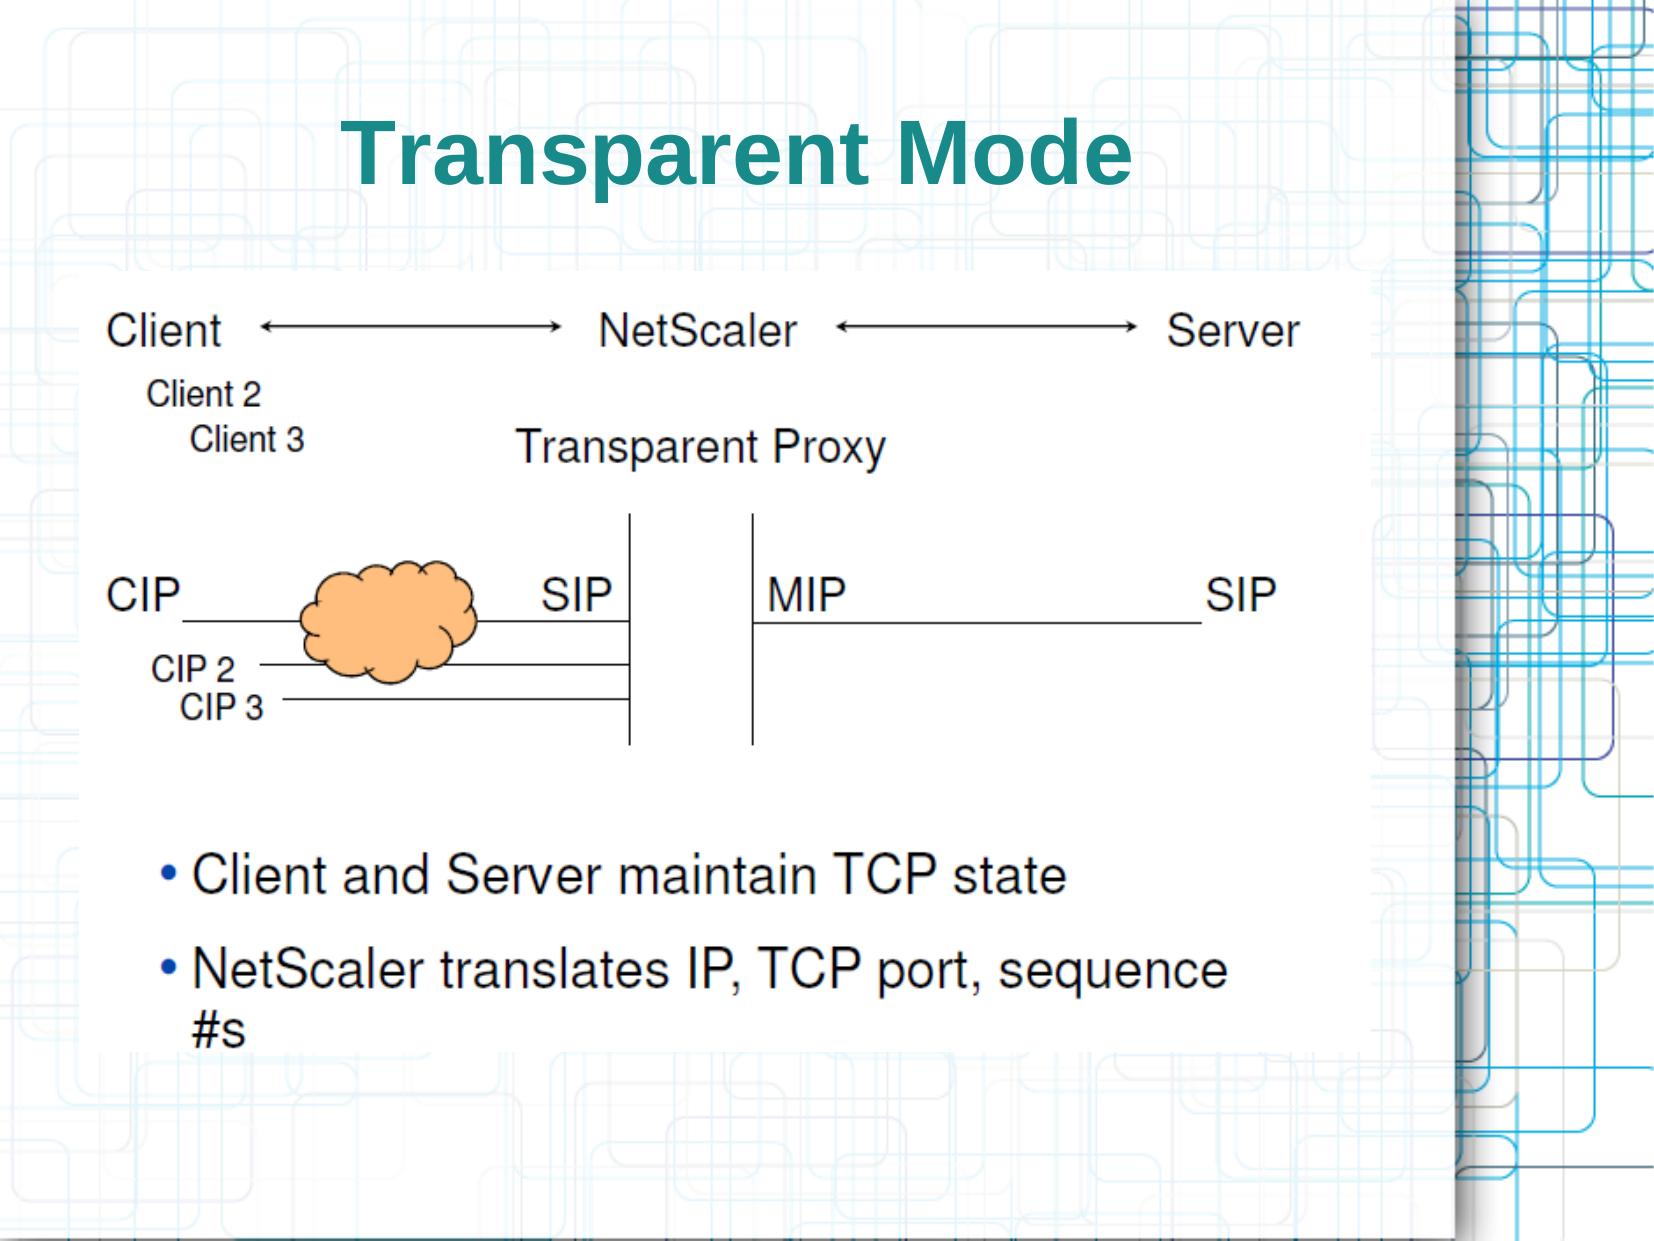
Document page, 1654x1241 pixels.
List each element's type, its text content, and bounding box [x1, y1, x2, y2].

title Transparent Mode [59, 49, 1418, 257]
picture [0, 0, 1654, 1241]
